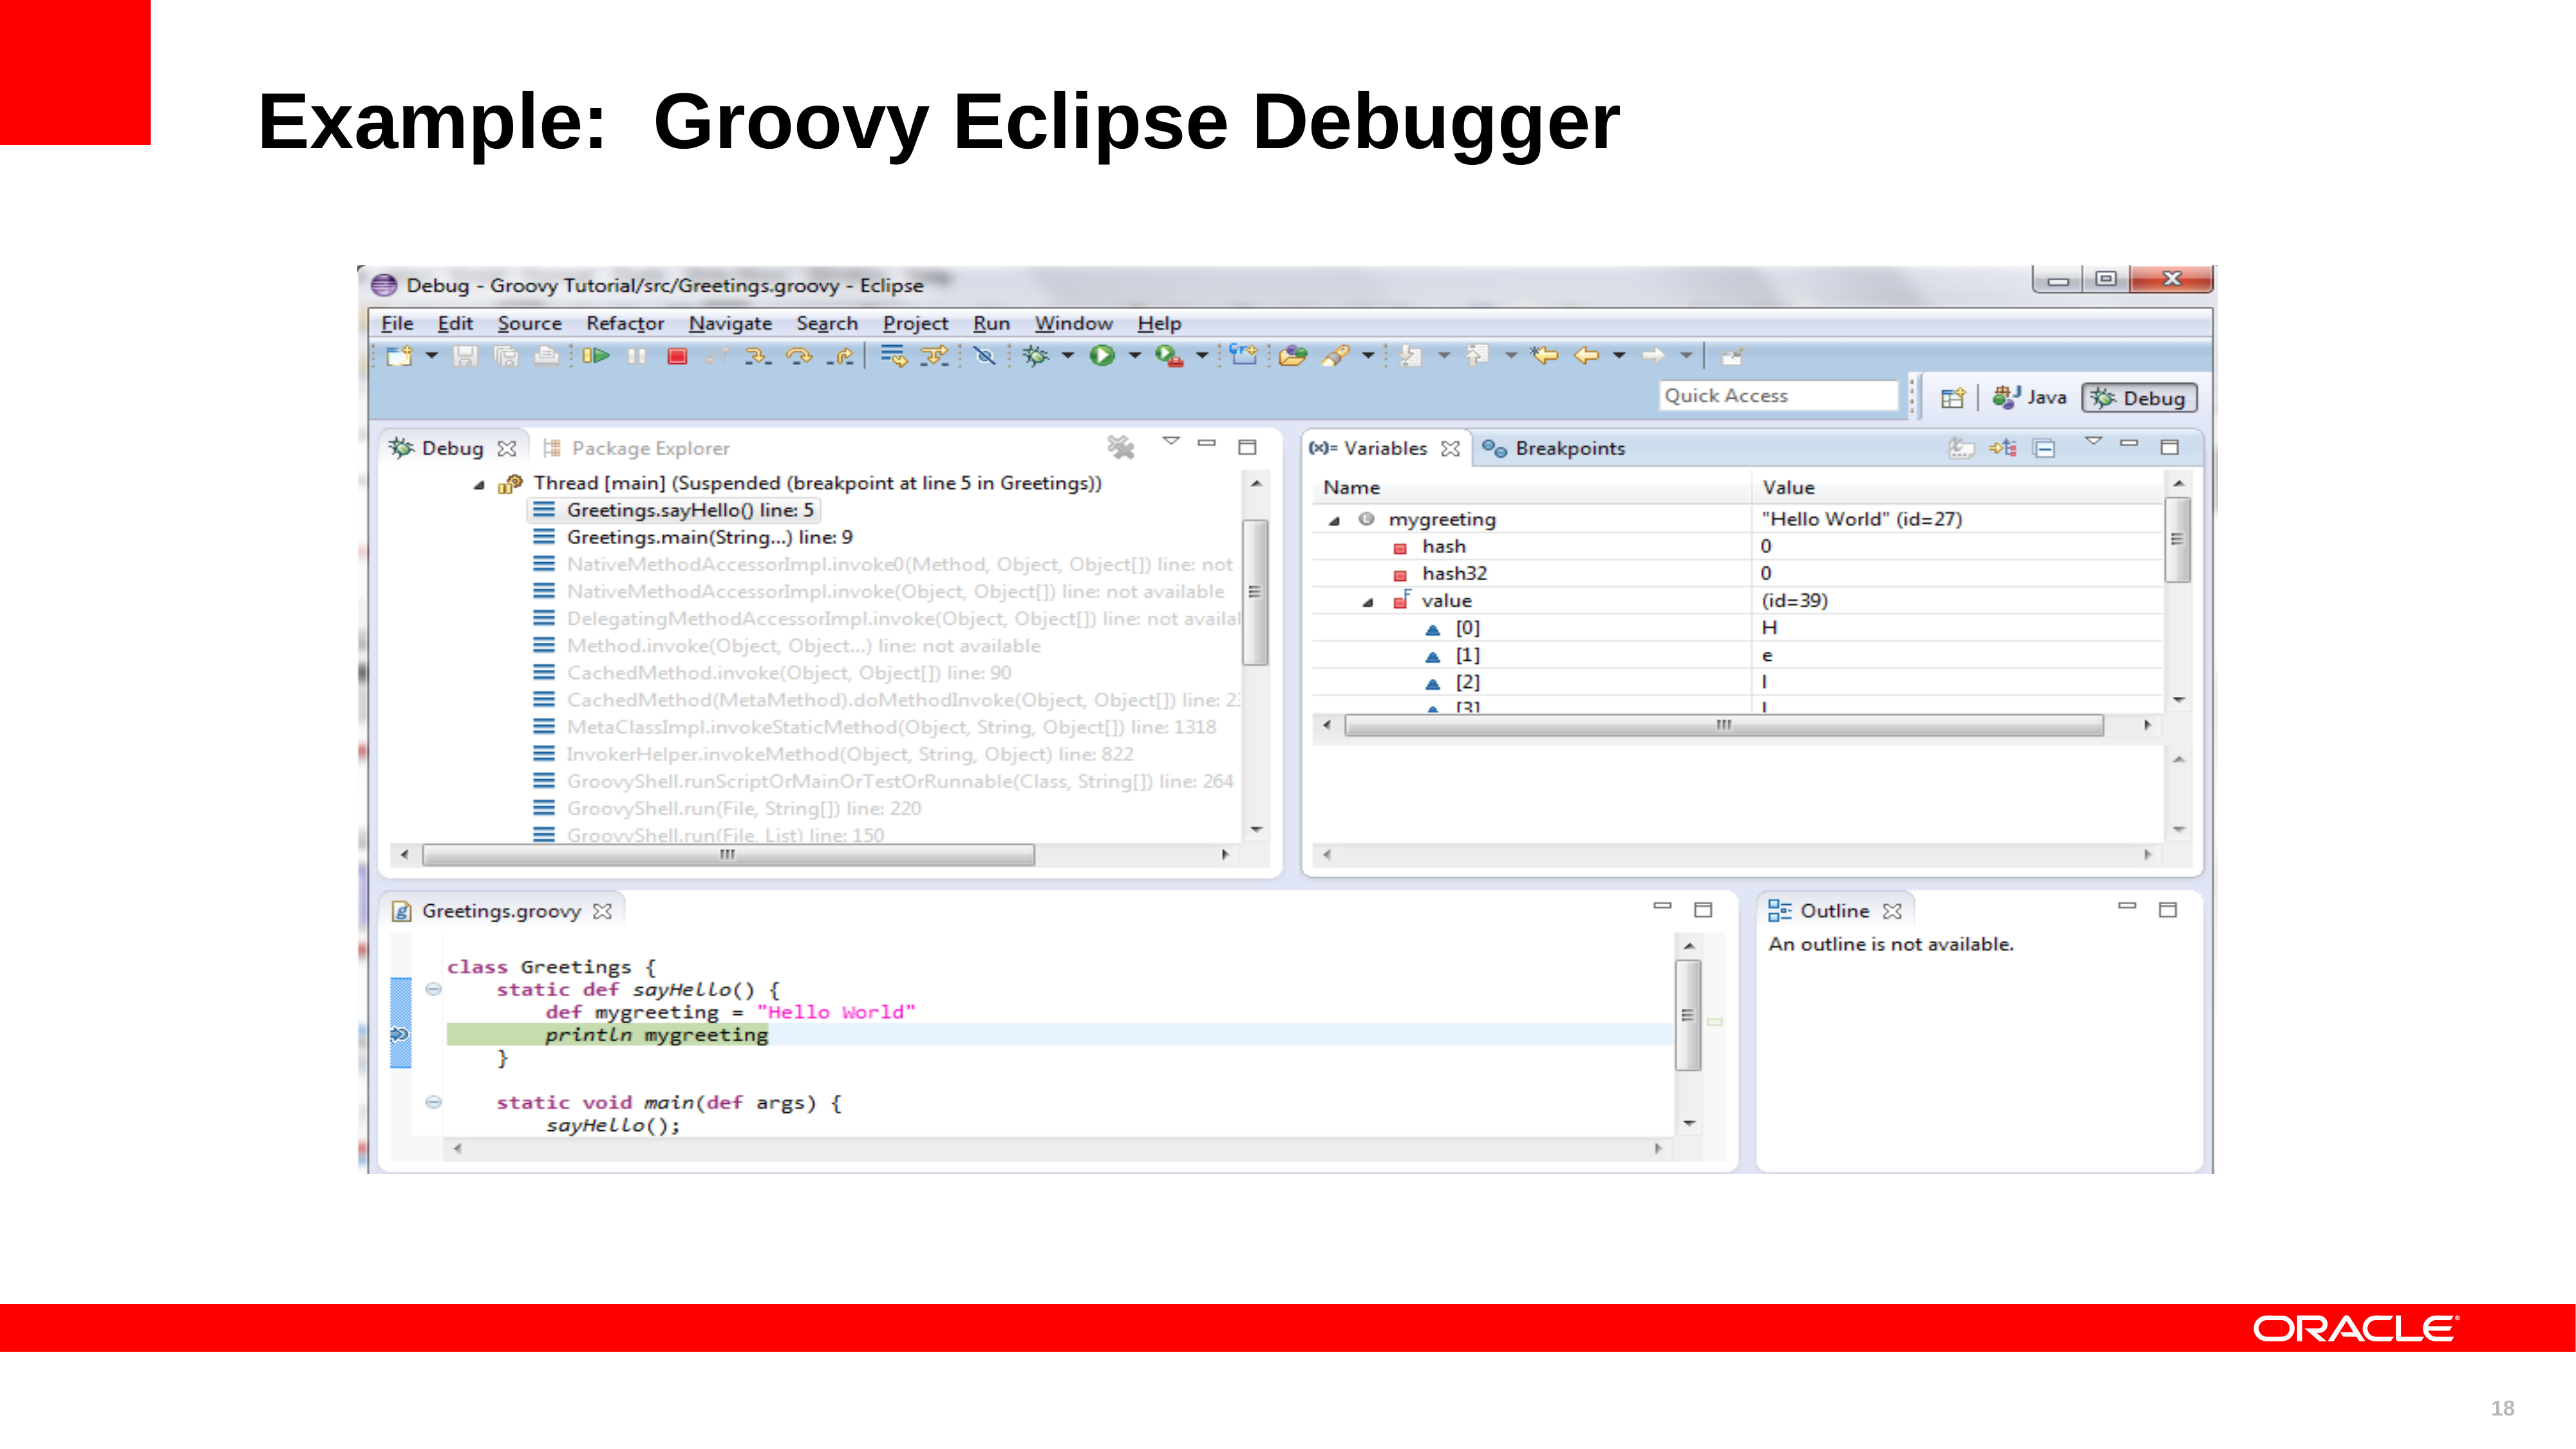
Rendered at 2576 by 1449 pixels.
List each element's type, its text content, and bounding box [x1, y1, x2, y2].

picture [0, 1304, 2576, 1352]
picture [0, 0, 151, 145]
title Example: Groovy Eclipse Debugger [257, 69, 2318, 251]
picture [357, 265, 2218, 1174]
